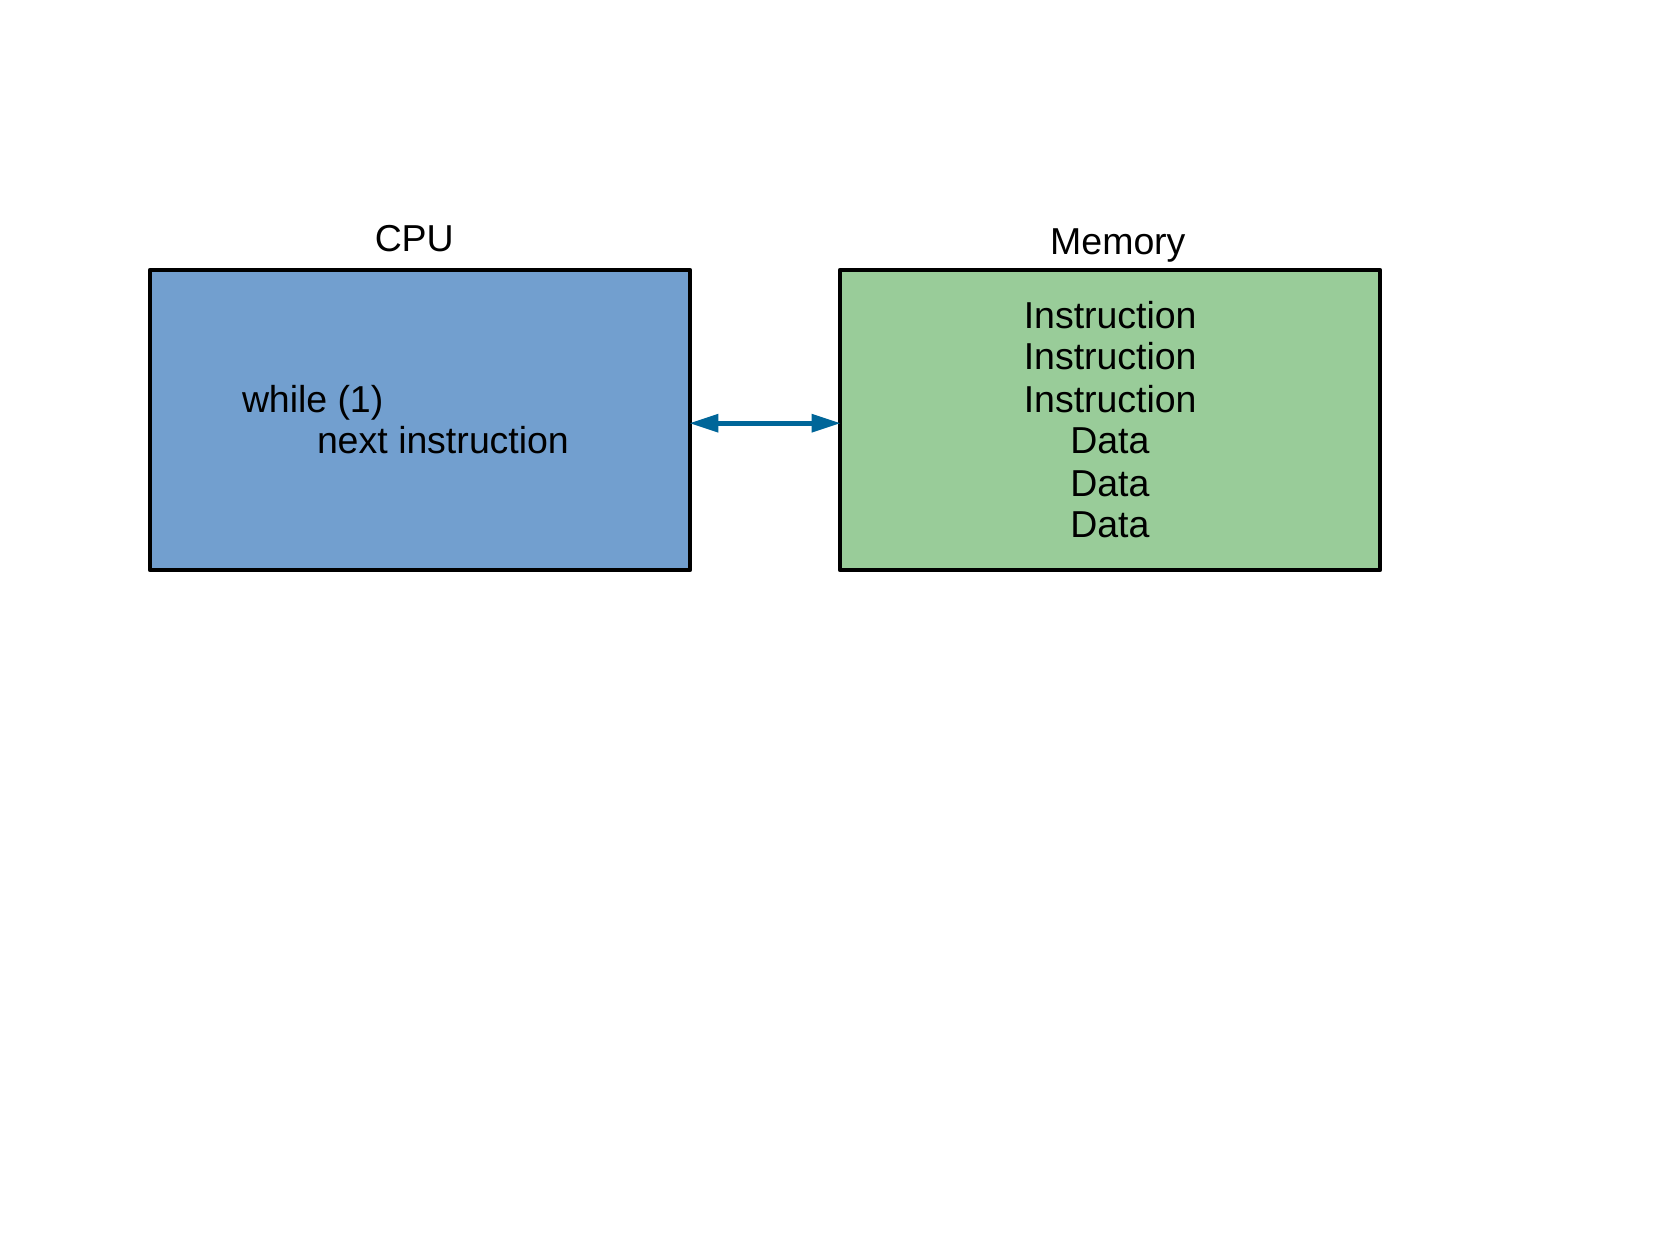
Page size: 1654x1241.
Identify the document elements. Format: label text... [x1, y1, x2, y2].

text_box Instruction Instruction Instruction Data Data Data [840, 270, 1381, 571]
text_box Memory [1035, 213, 1200, 271]
text_box CPU [360, 210, 469, 267]
text_box while (1) next instruction [150, 270, 691, 571]
